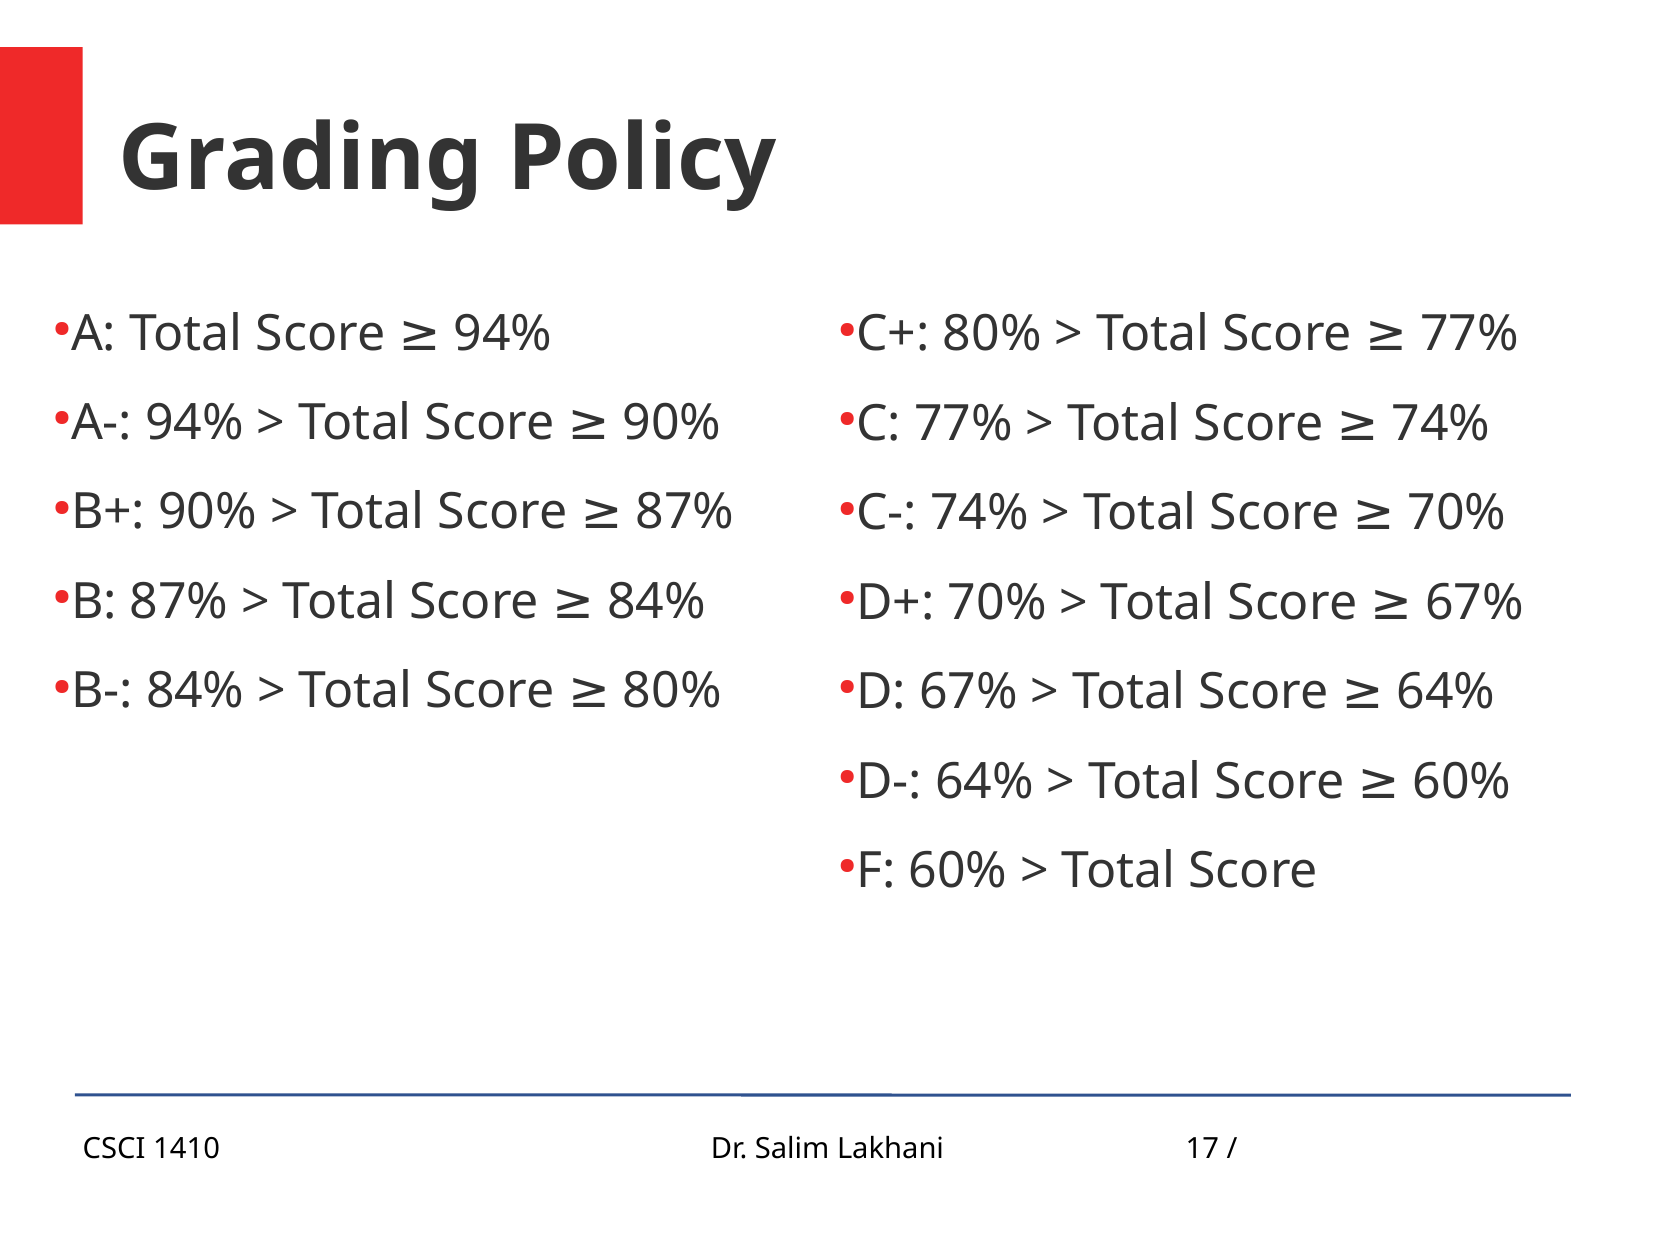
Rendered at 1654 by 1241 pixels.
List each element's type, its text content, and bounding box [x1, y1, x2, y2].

text_box Dr. Salim Lakhani [565, 1129, 1090, 1216]
list C+: 80% > Total Score ≥ 77% C: 77% > Total Score ≥ 74% C-: 74% > Total Score ≥ 70% D+: 70% > Total Score ≥ 67% D: 67% > Total Score ≥ 64% D-: 64% > Total Score ≥ 60% F: 60% > Total Score [838, 300, 1574, 1021]
text_box CSCI 1410 [82, 1129, 468, 1216]
title Grading Policy [118, 49, 1571, 257]
list A: Total Score ≥ 94% A-: 94% > Total Score ≥ 90% B+: 90% > Total Score ≥ 87% B: 87% > Total Score ≥ 84% B-: 84% > Total Score ≥ 80% [53, 300, 789, 1020]
text_box / [1185, 1129, 1571, 1216]
